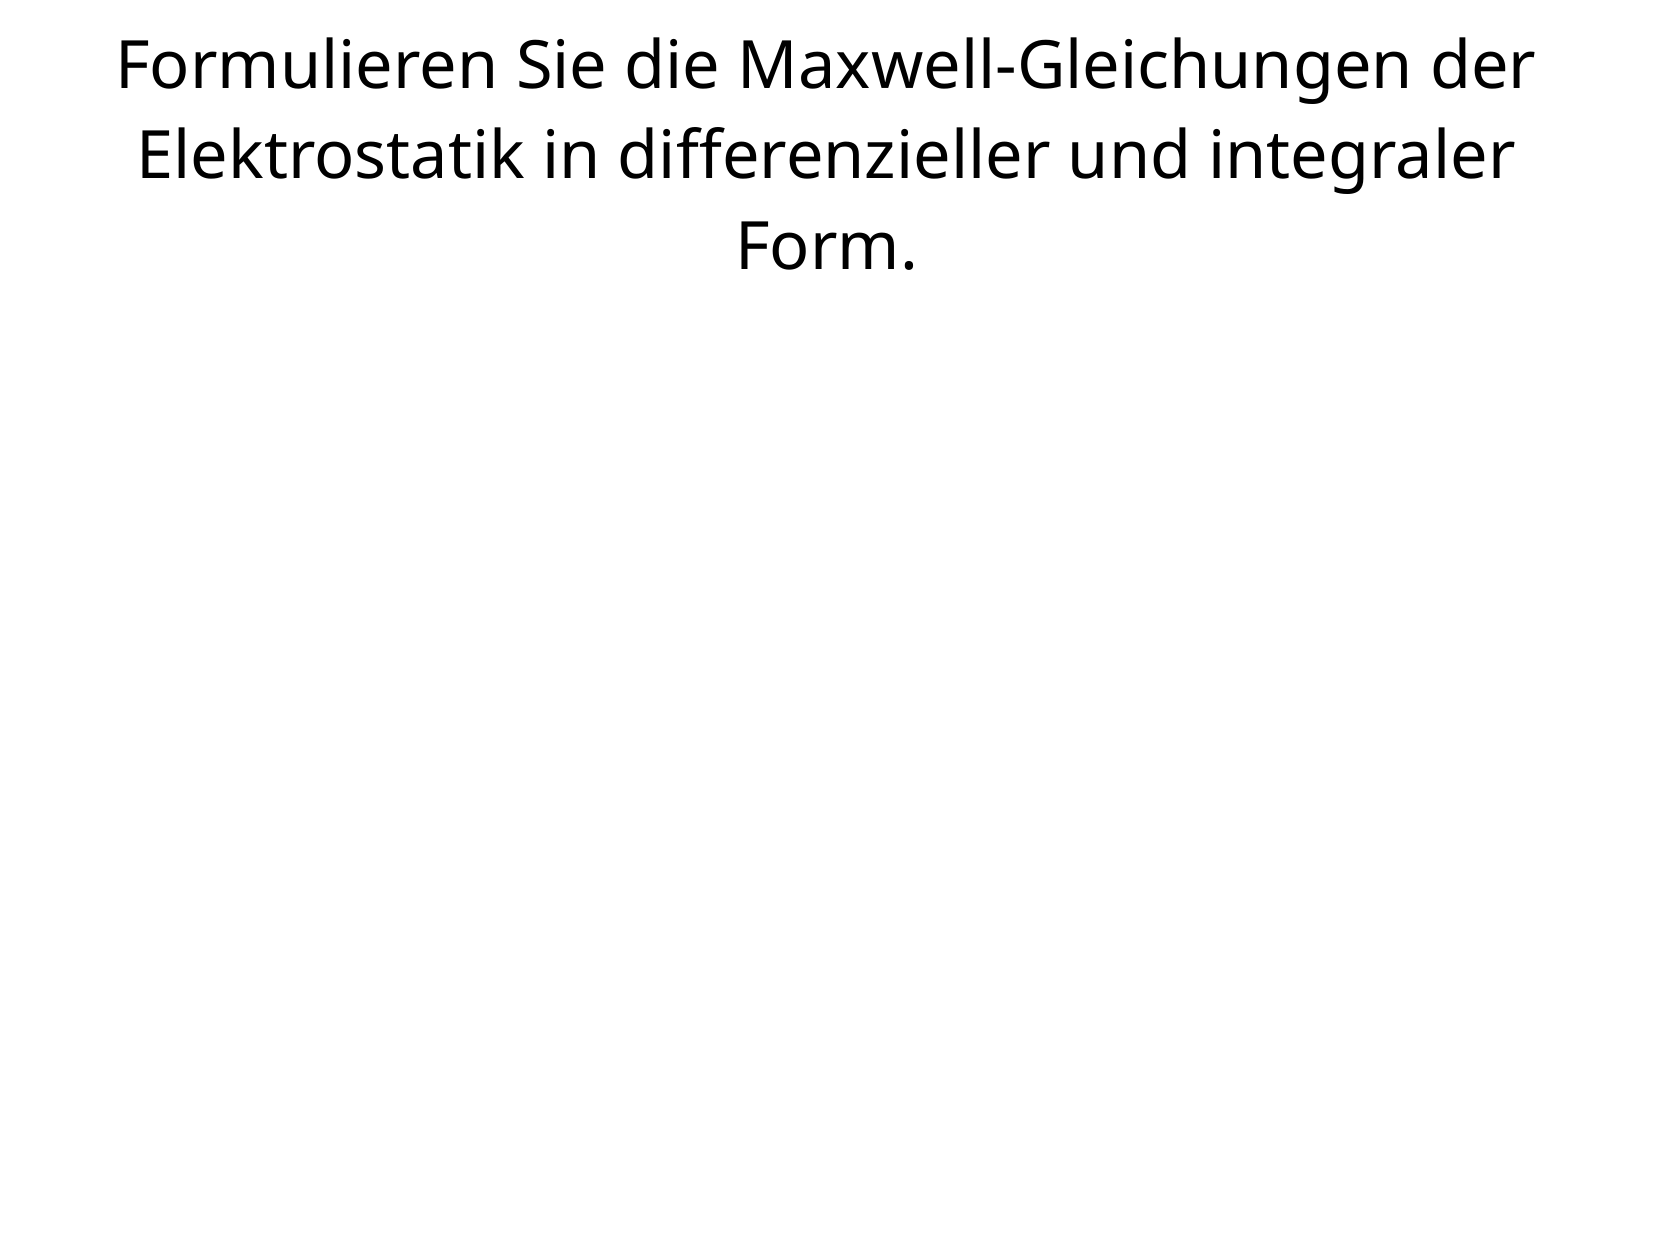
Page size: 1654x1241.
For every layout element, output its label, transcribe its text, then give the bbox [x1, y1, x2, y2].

title Formulieren Sie die Maxwell-Gleichungen der Elektrostatik in differenzieller und integraler Form. [82, 49, 1571, 257]
